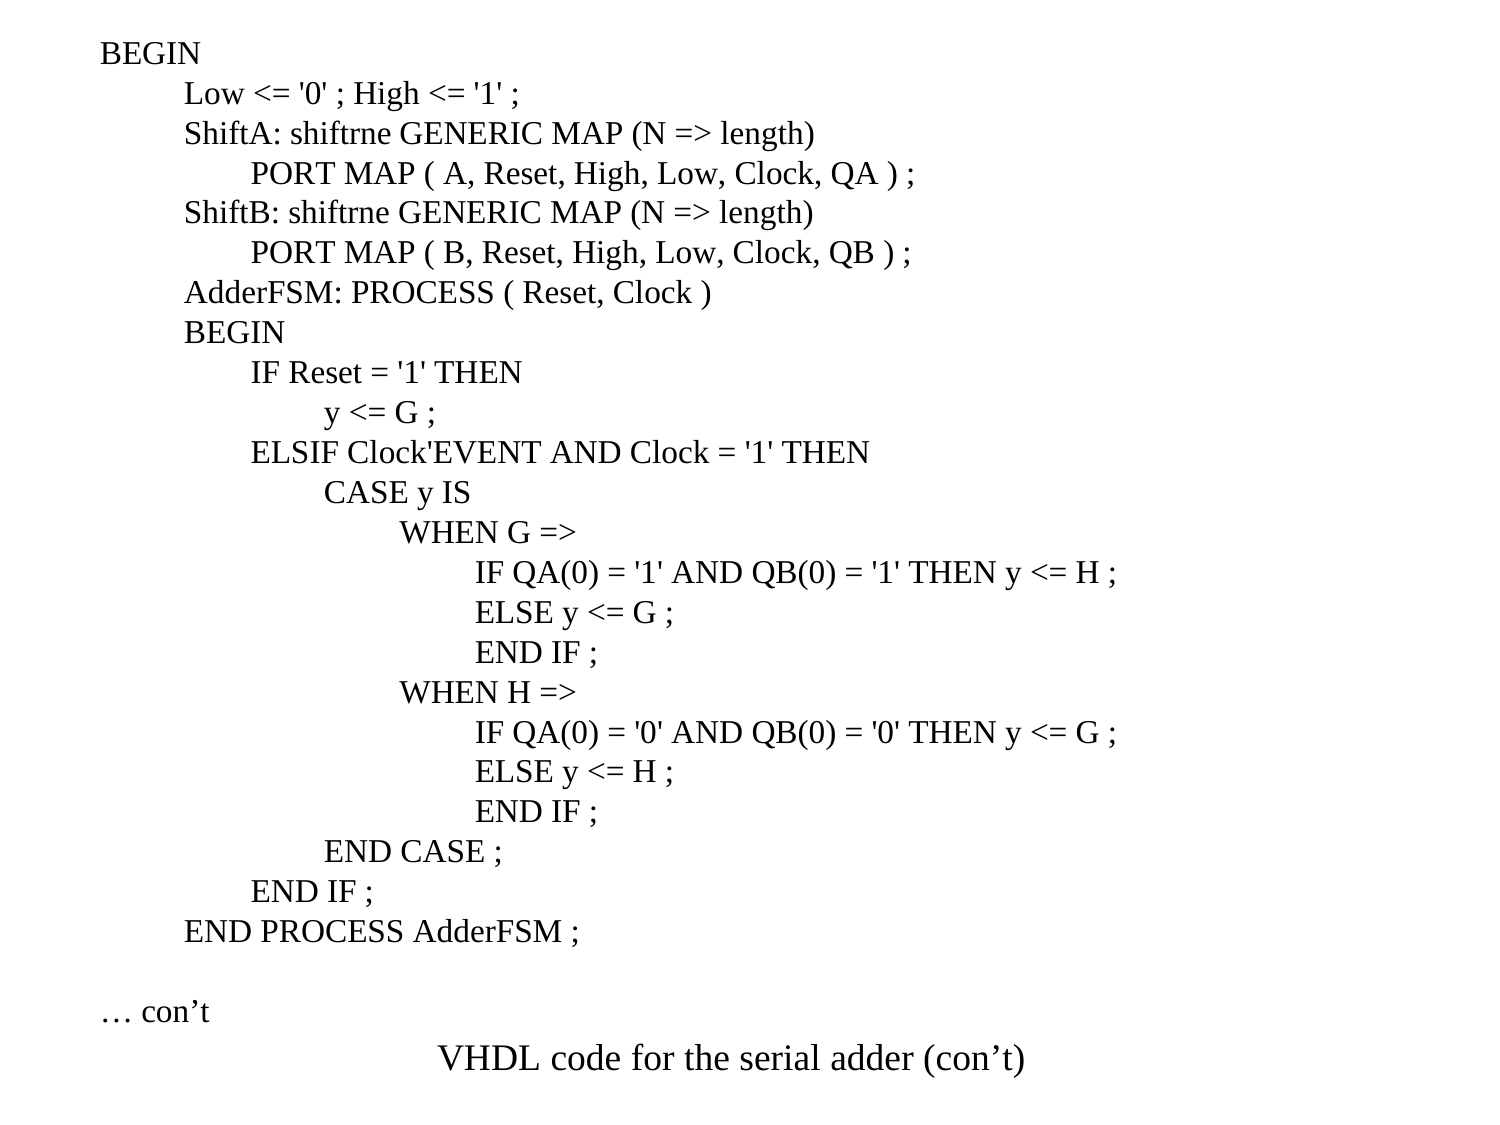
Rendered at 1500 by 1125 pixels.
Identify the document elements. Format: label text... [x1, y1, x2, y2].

text_box VHDL code for the serial adder (con’t) [124, 1025, 1339, 1101]
text_box BEGIN Low <= '0' ; High <= '1' ; ShiftA: shiftrne GENERIC MAP (N => length) PORT MAP ( A, Reset, High, Low, Clock, QA ) ; ShiftB: shiftrne GENERIC MAP (N => length) PORT MAP ( B, Reset, High, Low, Clock, QB ) ; AdderFSM: PROCESS ( Reset, Clock ) BEGIN IF Reset = '1' THEN y <= G ; ELSIF Clock'EVENT AND Clock = '1' THEN CASE y IS WHEN G => IF QA(0) = '1' AND QB(0) = '1' THEN y <= H ; ELSE y <= G ; END IF ; WHEN H => IF QA(0) = '0' AND QB(0) = '0' THEN y <= G ; ELSE y <= H ; END IF ; END CASE ; END IF ; END PROCESS AdderFSM ; … con’t [85, 23, 1133, 1037]
